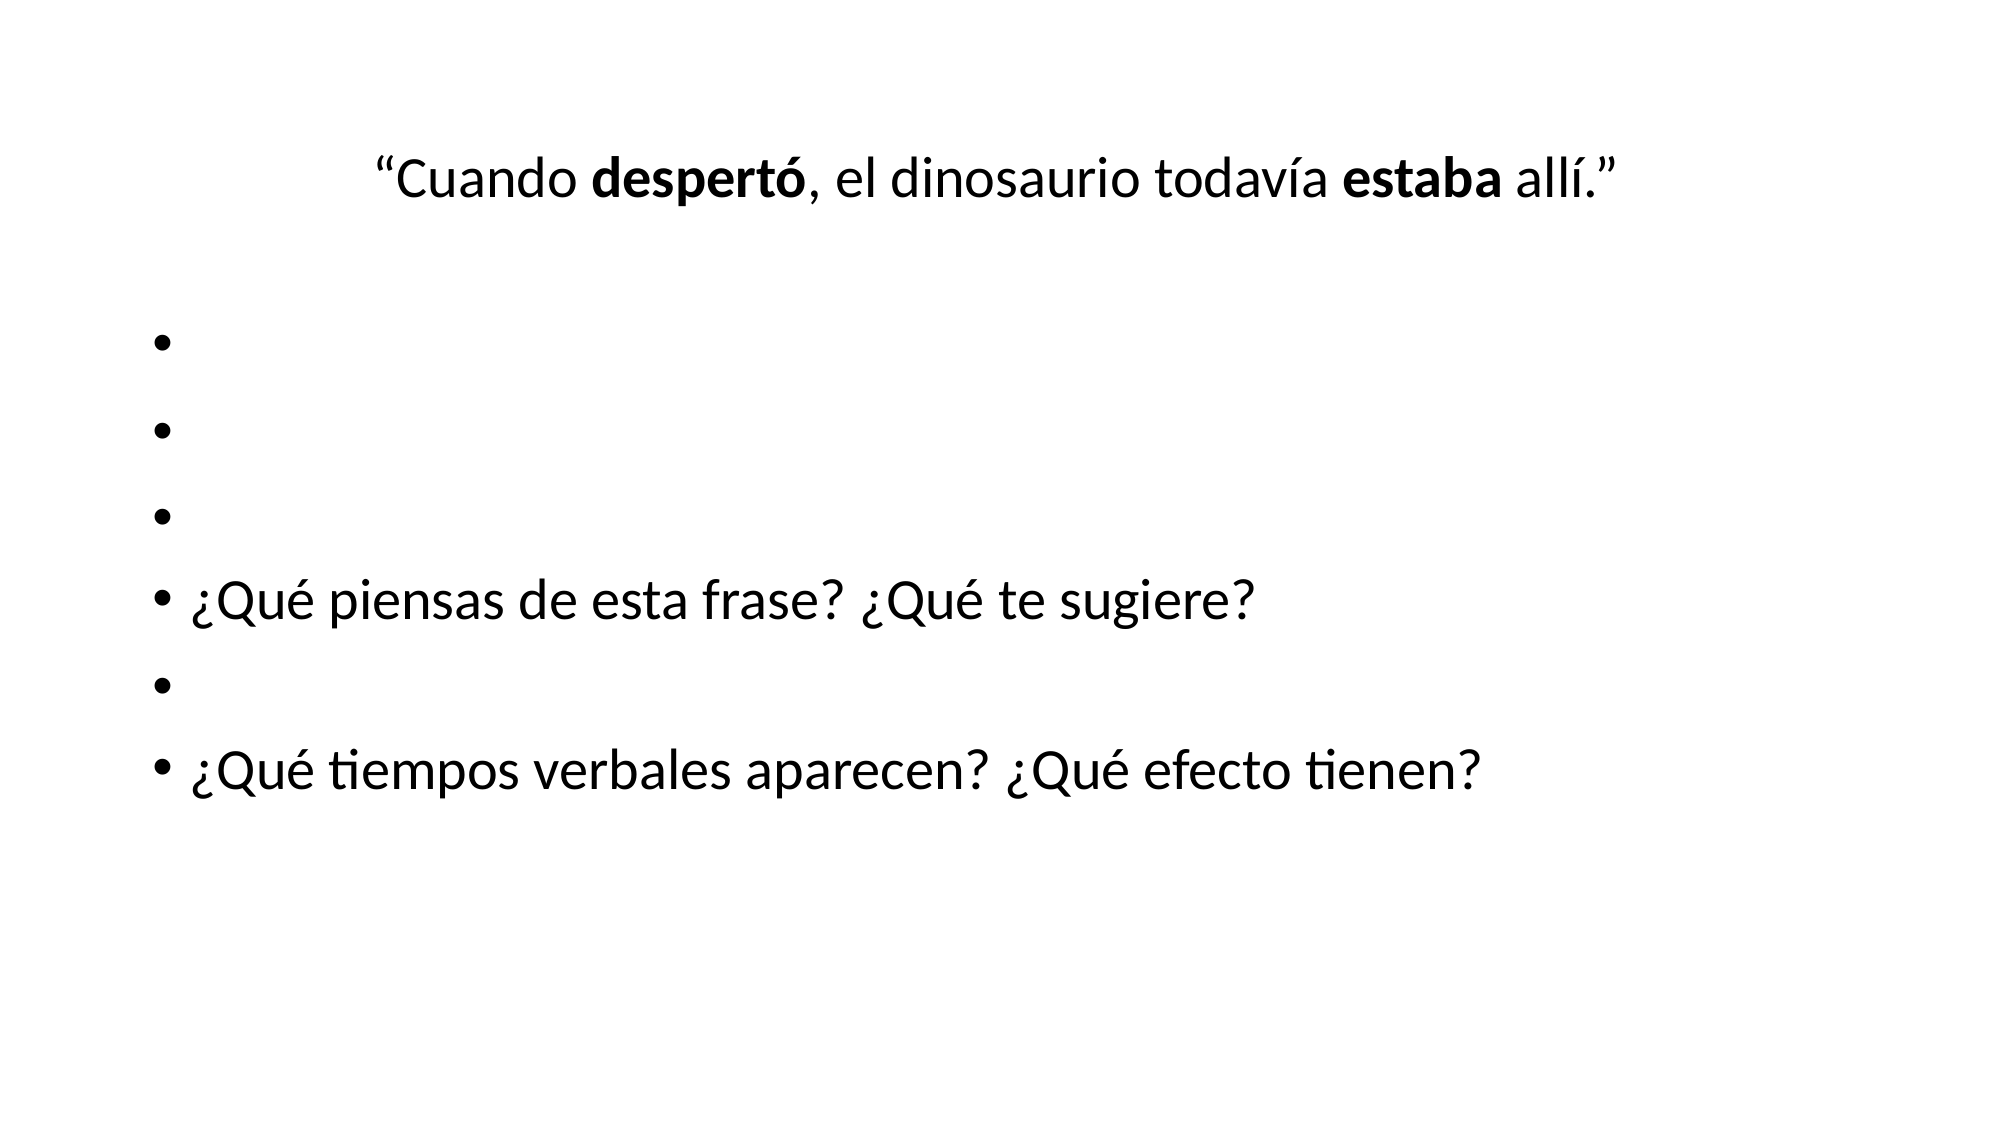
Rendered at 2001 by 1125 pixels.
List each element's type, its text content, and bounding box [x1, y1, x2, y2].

list ¿Qué piensas de esta frase? ¿Qué te sugiere? ¿Qué tiempos verbales aparecen? ¿Qué efecto tienen? [137, 299, 1863, 1014]
text_box “Cuando despertó, el dinosaurio todavía estaba allí.” [357, 139, 1722, 293]
